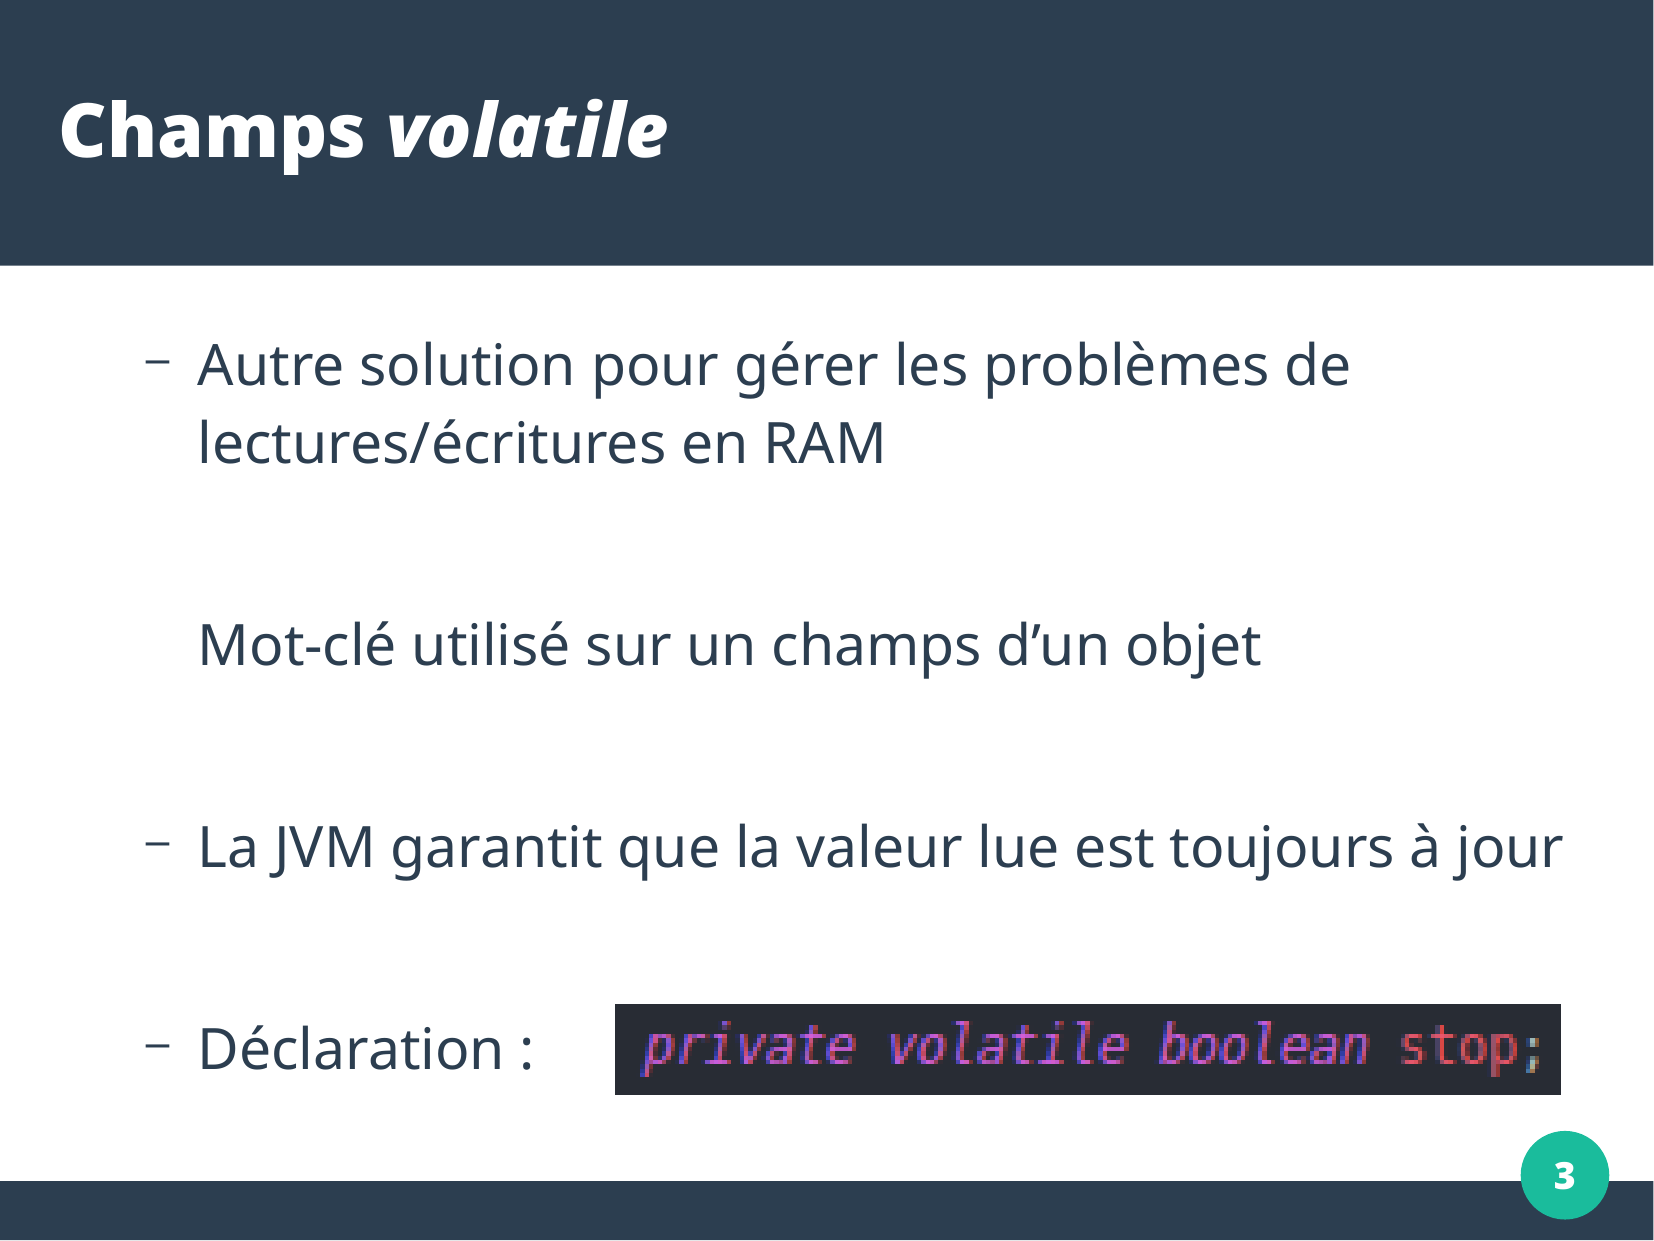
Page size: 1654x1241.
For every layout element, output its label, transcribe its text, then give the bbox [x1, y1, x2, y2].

title Champs volatile [59, 49, 1595, 207]
picture [615, 1004, 1561, 1096]
list Autre solution pour gérer les problèmes de lectures/écritures en RAM Mot-clé utilisé sur un champs d’un objet La JVM garantit que la valeur lue est toujours à jour Déclaration : [59, 324, 1595, 1152]
